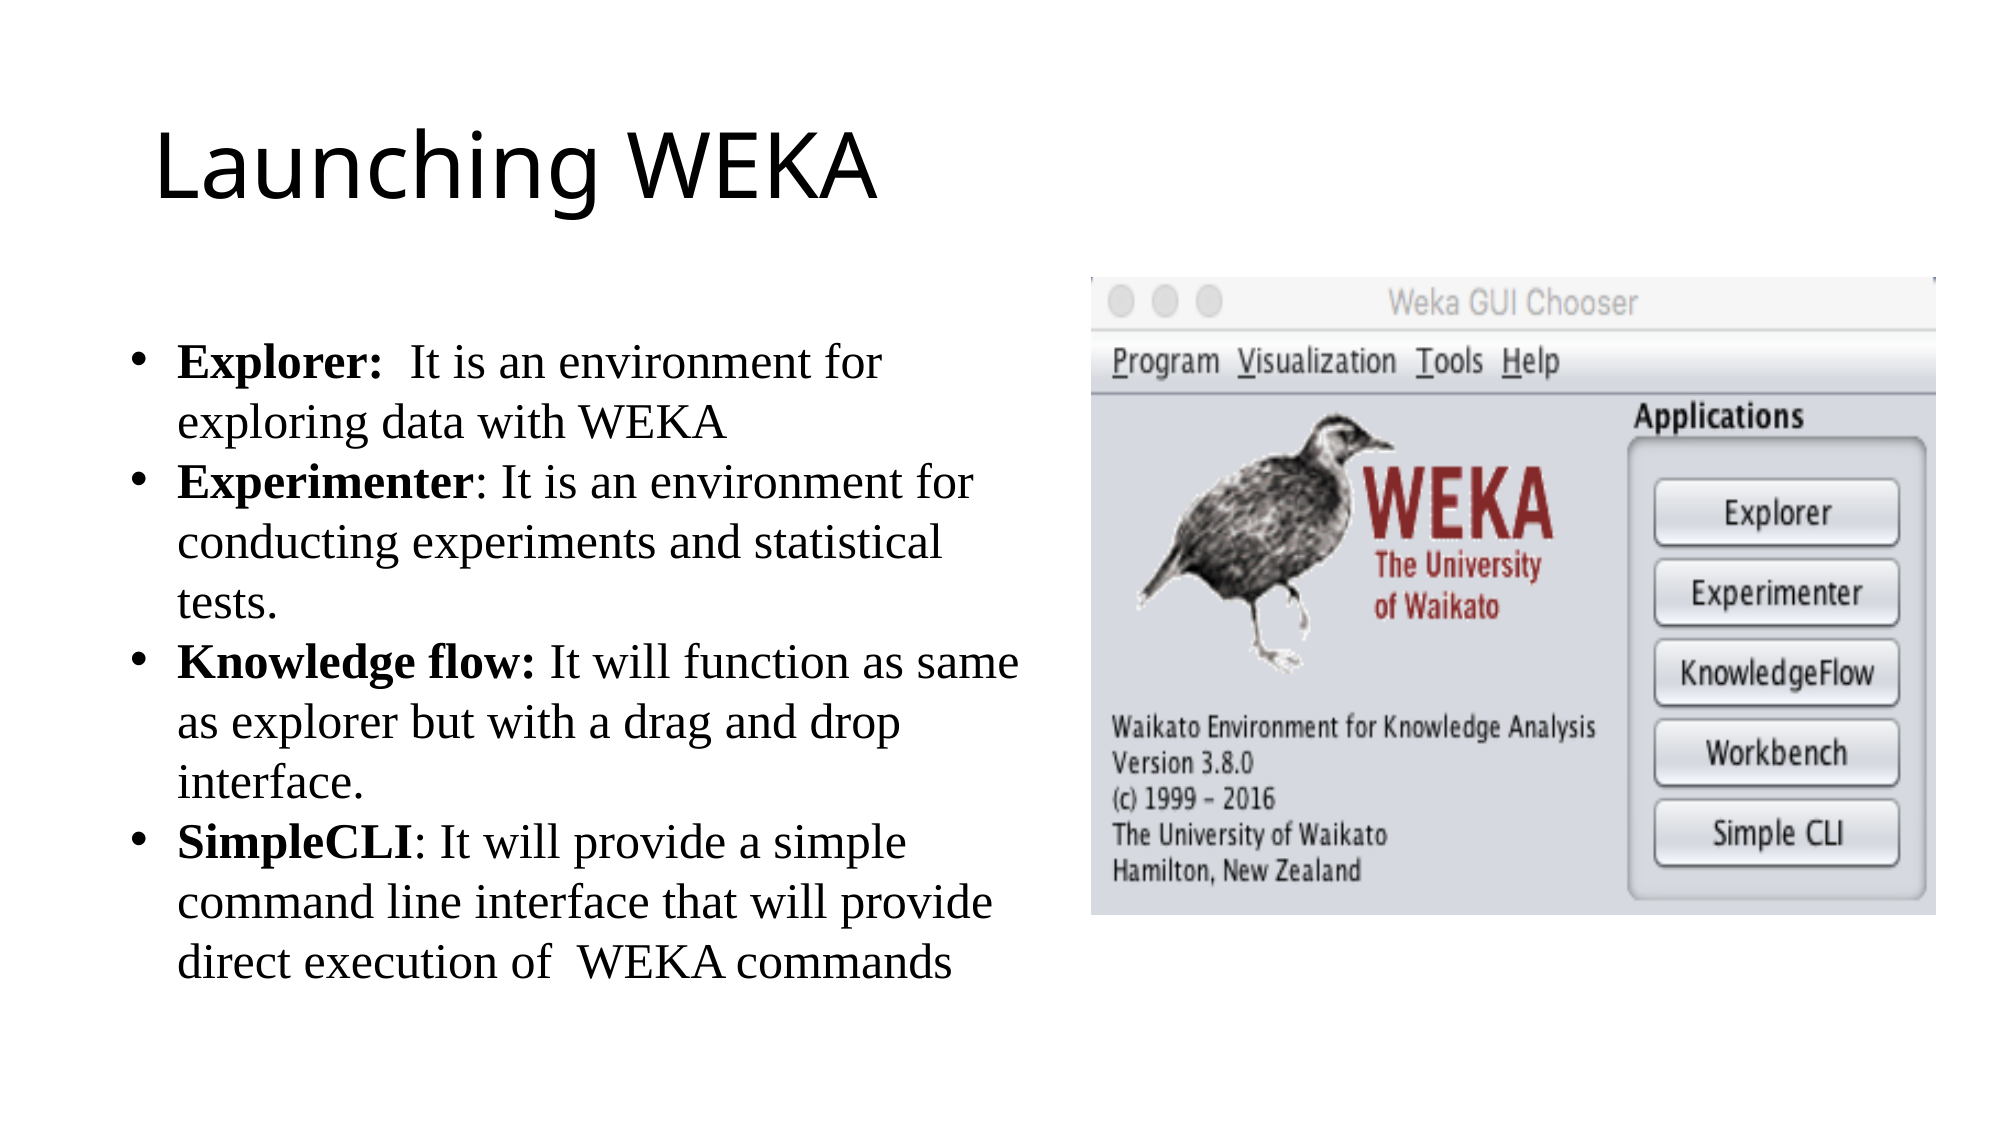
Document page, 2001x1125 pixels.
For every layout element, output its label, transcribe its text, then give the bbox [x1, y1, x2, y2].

picture [1091, 277, 1936, 915]
text_box Explorer: It is an environment for exploring data with WEKA Experimenter: It is an environment for conducting experiments and statistical tests. Knowledge flow: It will function as same as explorer but with a drag and drop interface. SimpleCLI: It will provide a simple command line interface that will provide direct execution of WEKA commands [115, 321, 1047, 1117]
title Launching WEKA [137, 59, 1863, 278]
